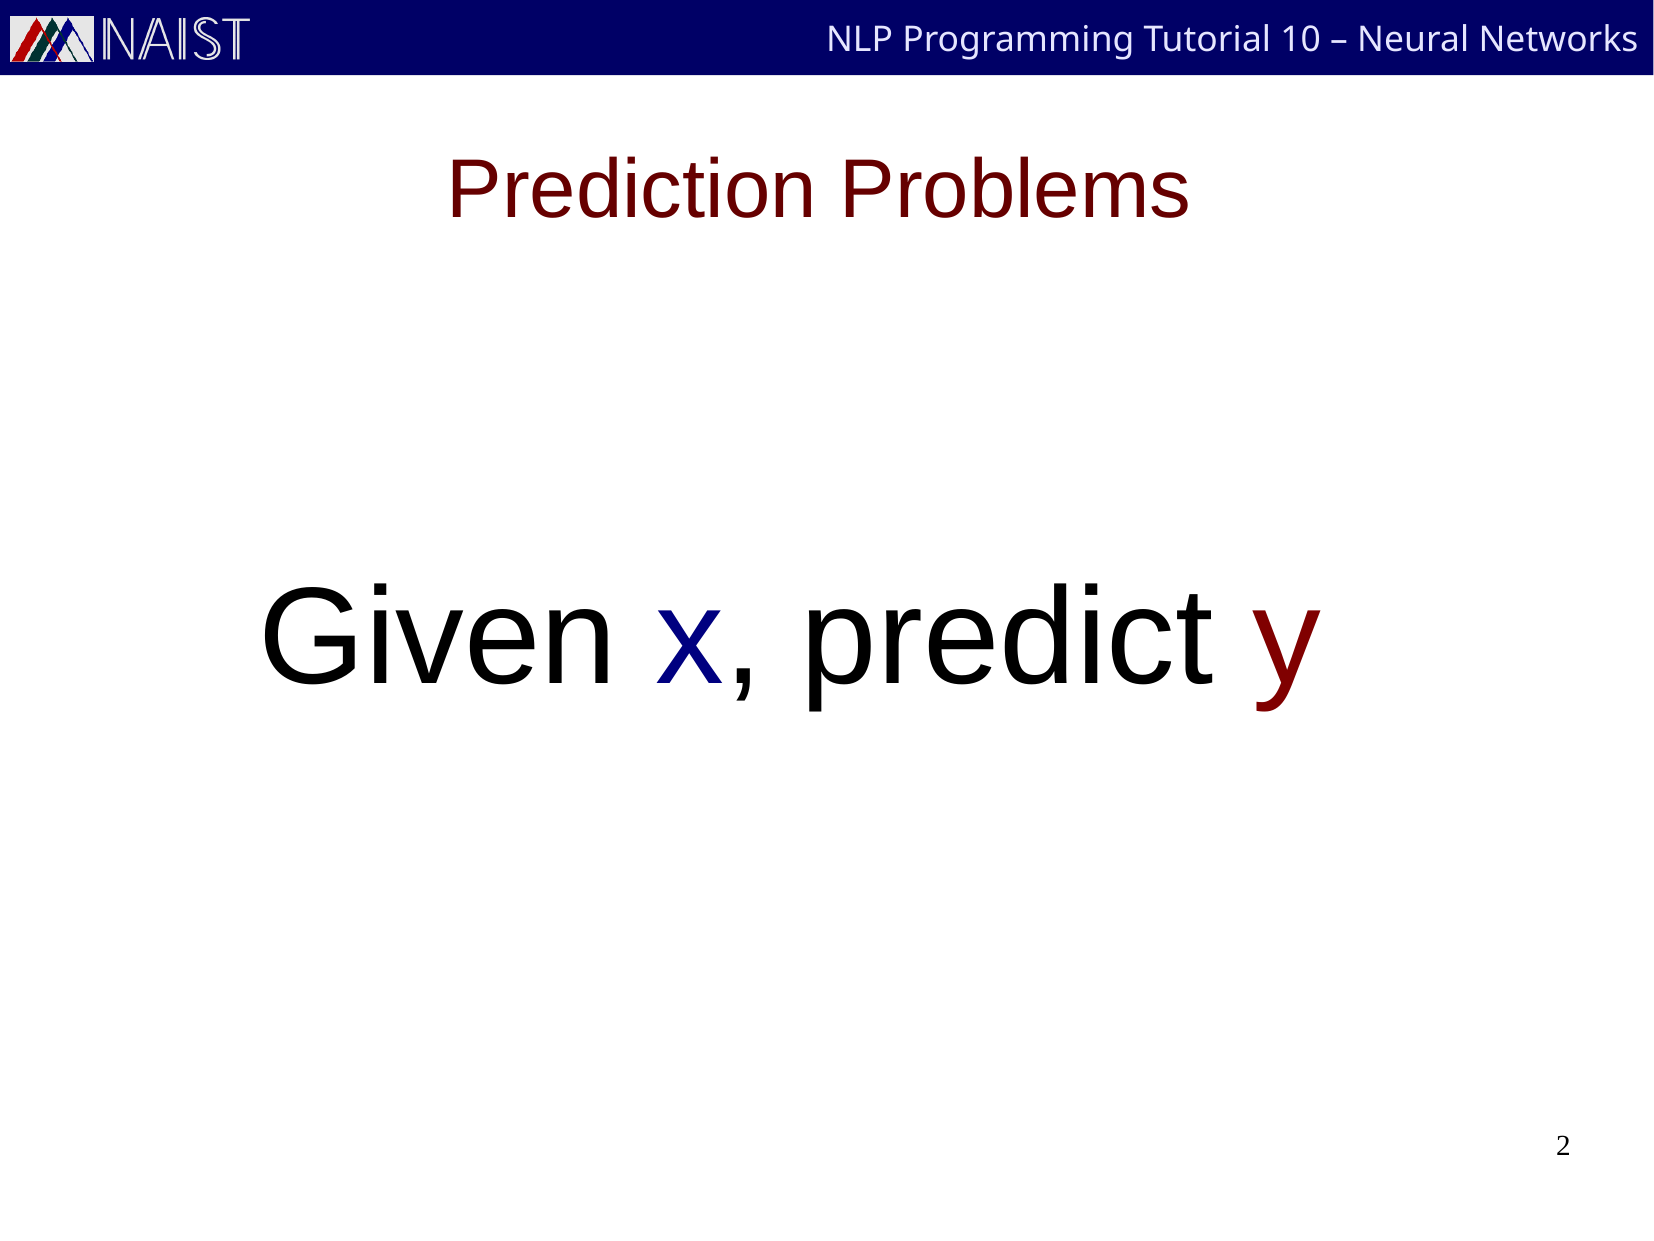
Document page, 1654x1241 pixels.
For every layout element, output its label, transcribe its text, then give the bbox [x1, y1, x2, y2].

title Prediction Problems [75, 92, 1564, 285]
list Given x, predict y [187, 558, 1351, 713]
picture [10, 16, 94, 62]
picture [102, 17, 251, 60]
